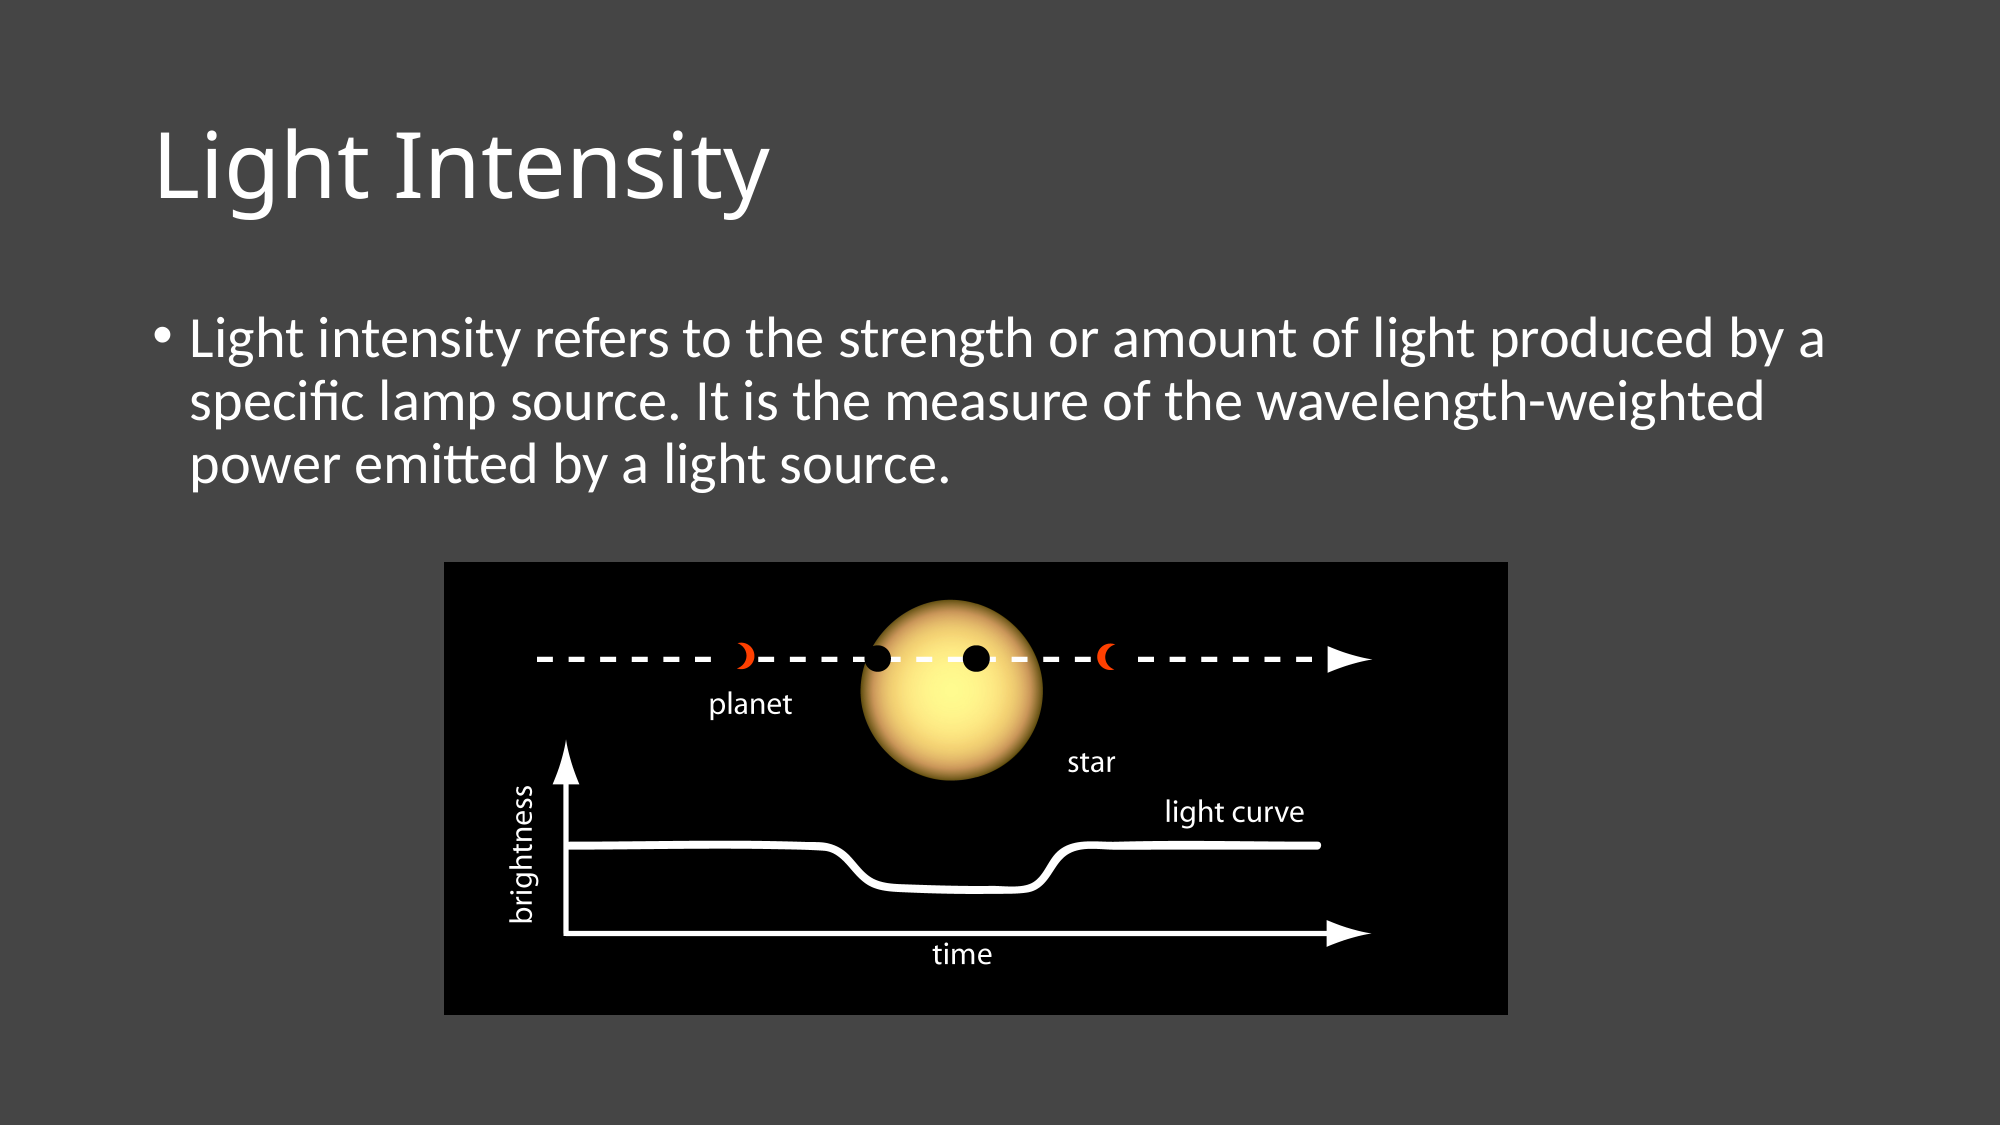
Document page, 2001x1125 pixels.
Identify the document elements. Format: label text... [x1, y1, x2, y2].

picture [444, 562, 1508, 1015]
title Light Intensity [137, 59, 1863, 278]
list Light intensity refers to the strength or amount of light produced by a specific lamp source. It is the measure of the wavelength-weighted power emitted by a light source. [137, 299, 1863, 1014]
